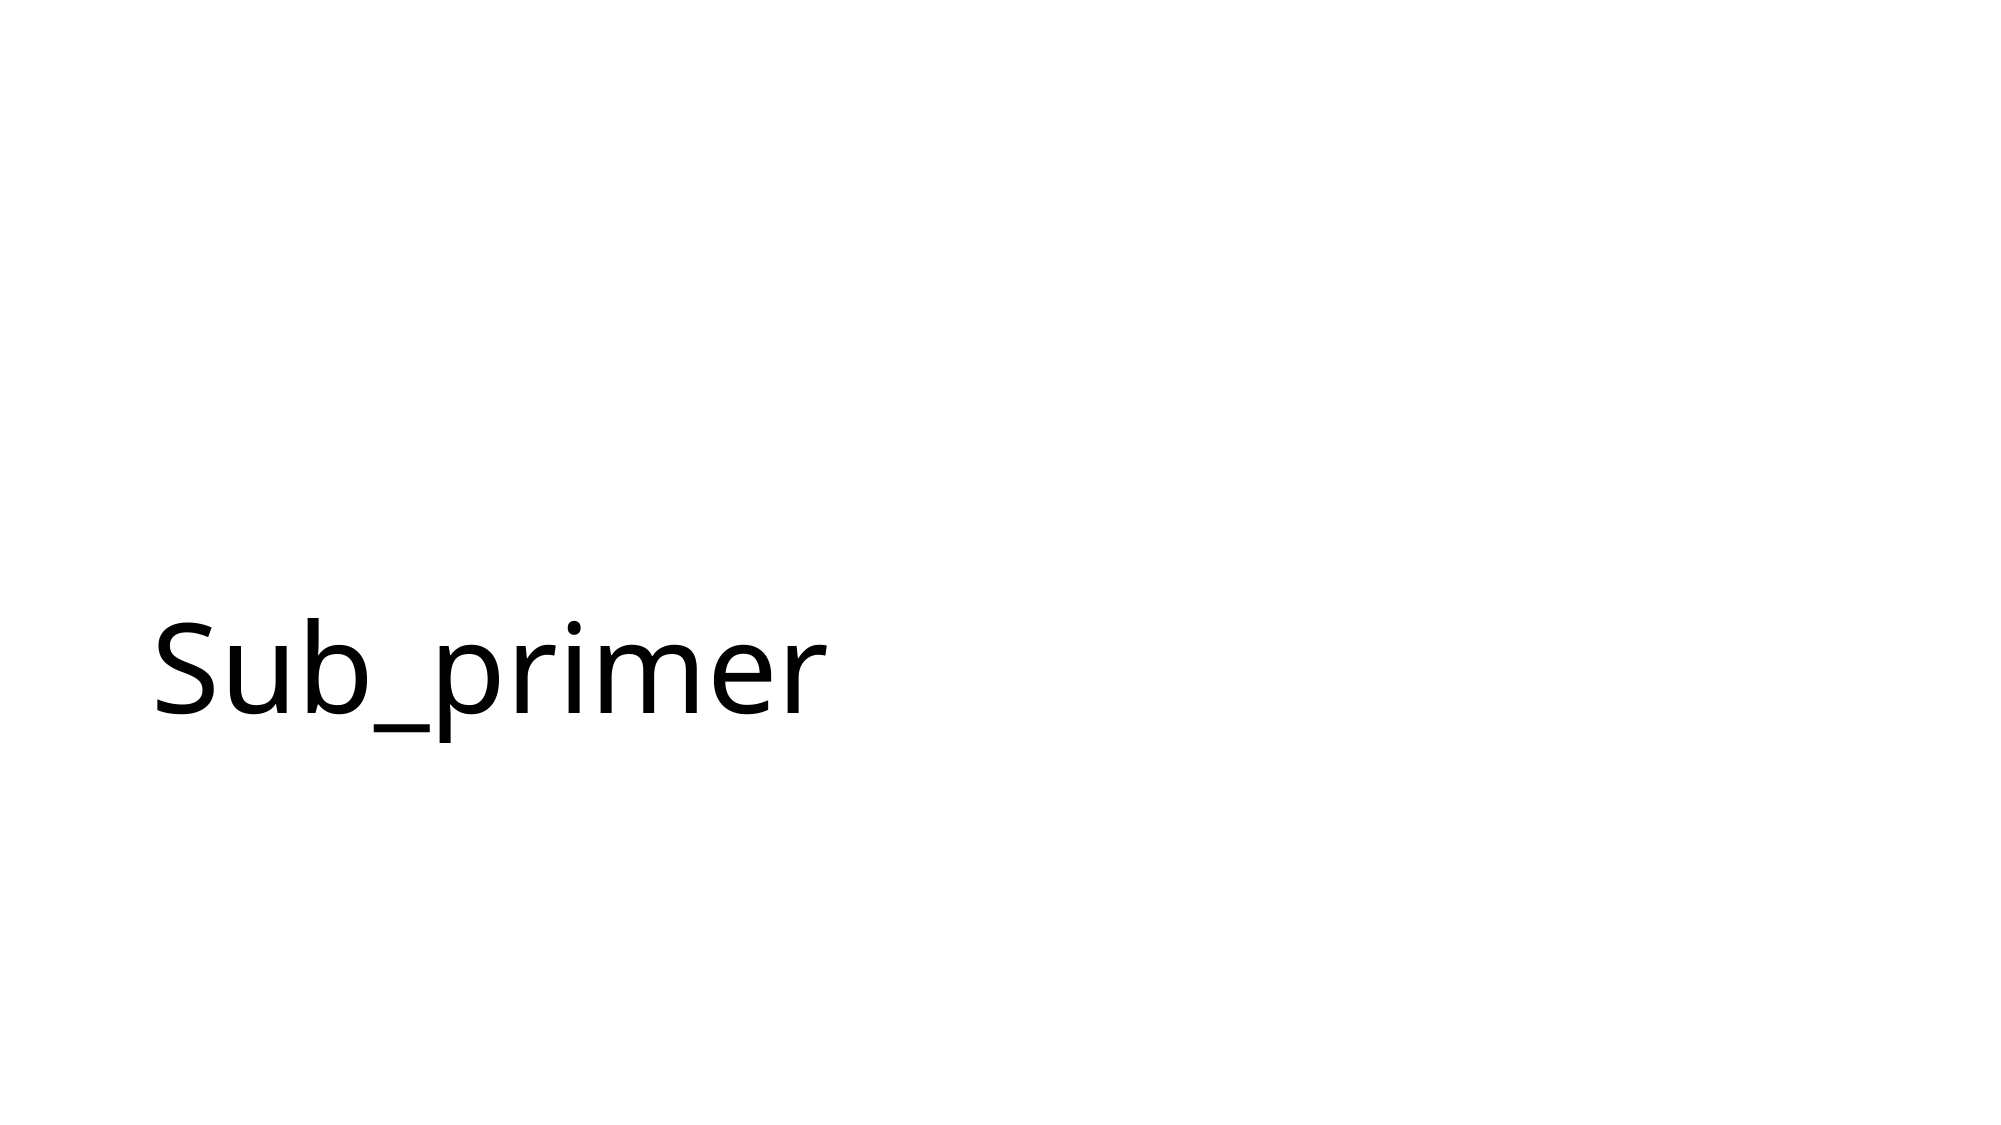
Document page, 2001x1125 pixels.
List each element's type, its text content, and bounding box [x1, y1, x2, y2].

title Sub_primer [136, 280, 1862, 749]
